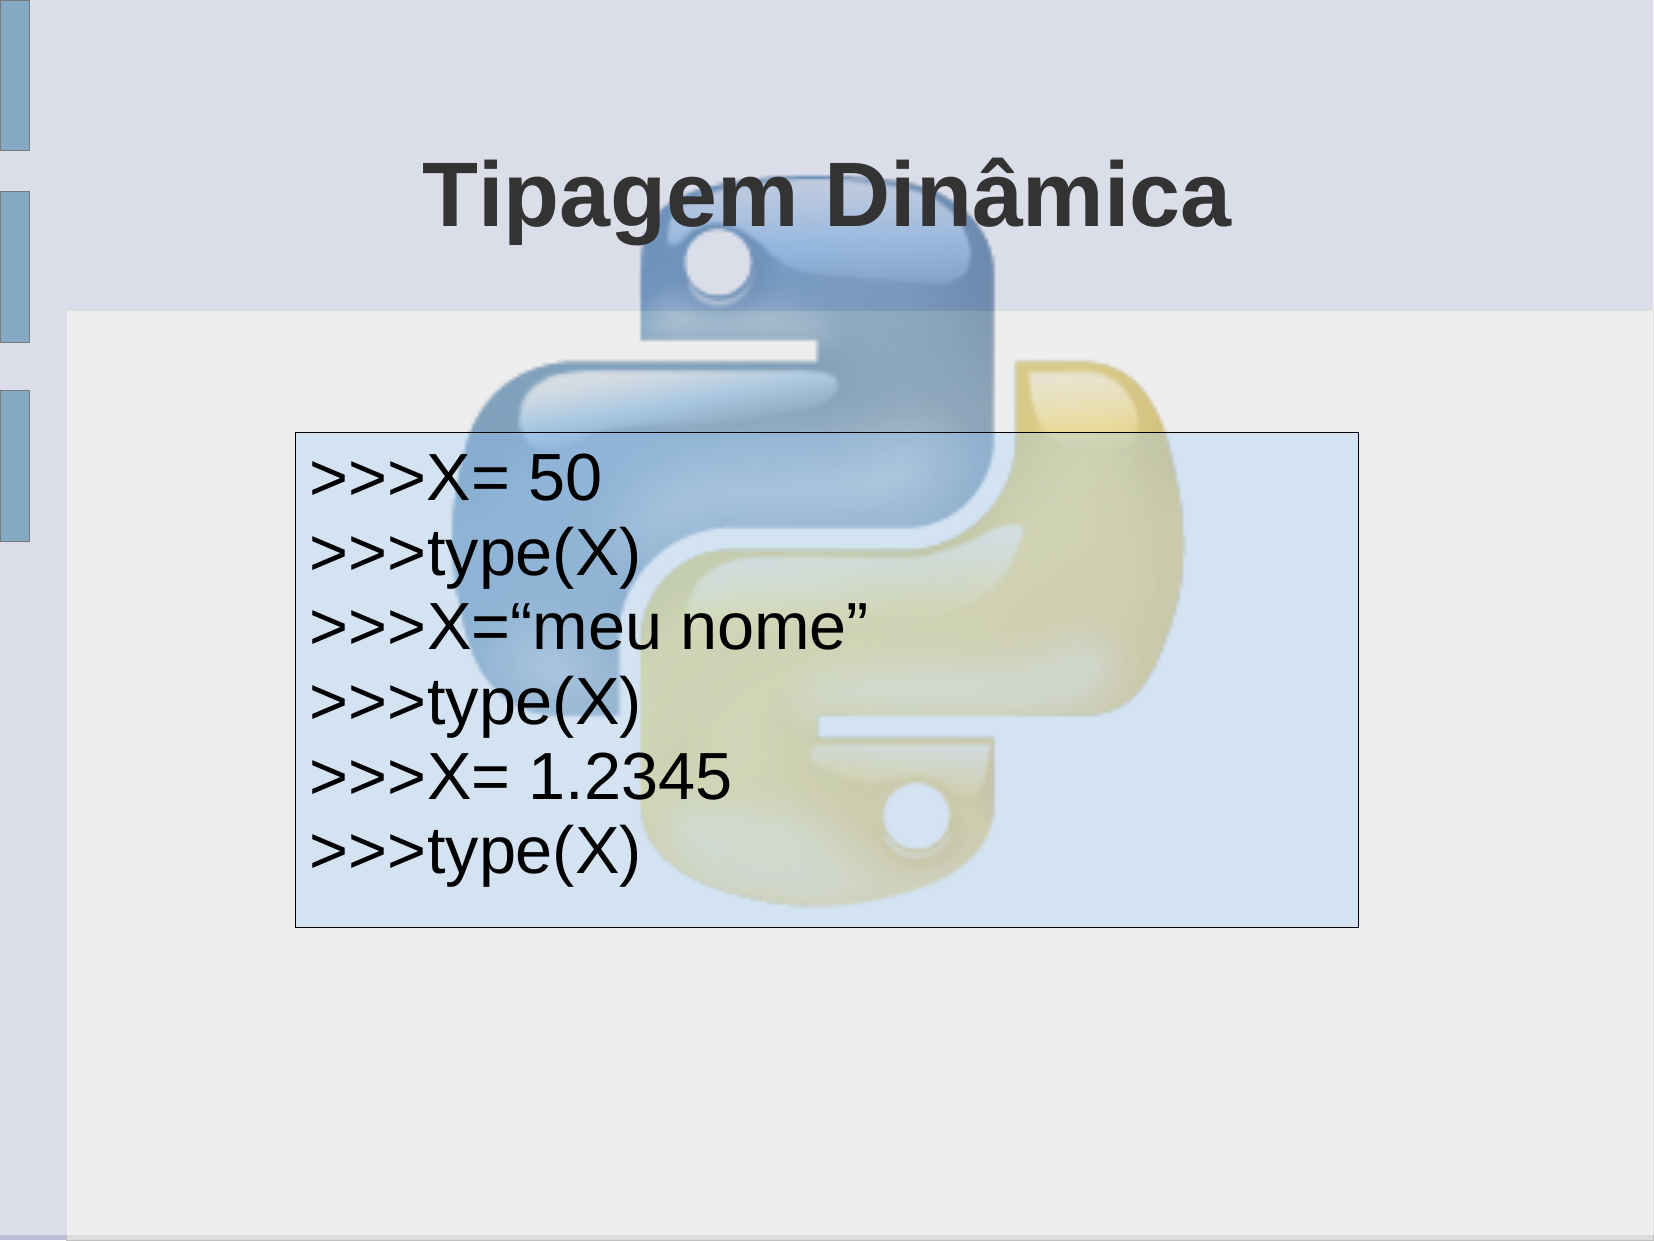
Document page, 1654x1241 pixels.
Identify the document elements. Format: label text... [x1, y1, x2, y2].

title Tipagem Dinâmica [121, 91, 1534, 299]
picture [0, 0, 1654, 1235]
text_box >>>X= 50 >>>type(X) >>>X=“meu nome” >>>type(X) >>>X= 1.2345 >>>type(X) [295, 432, 1359, 928]
